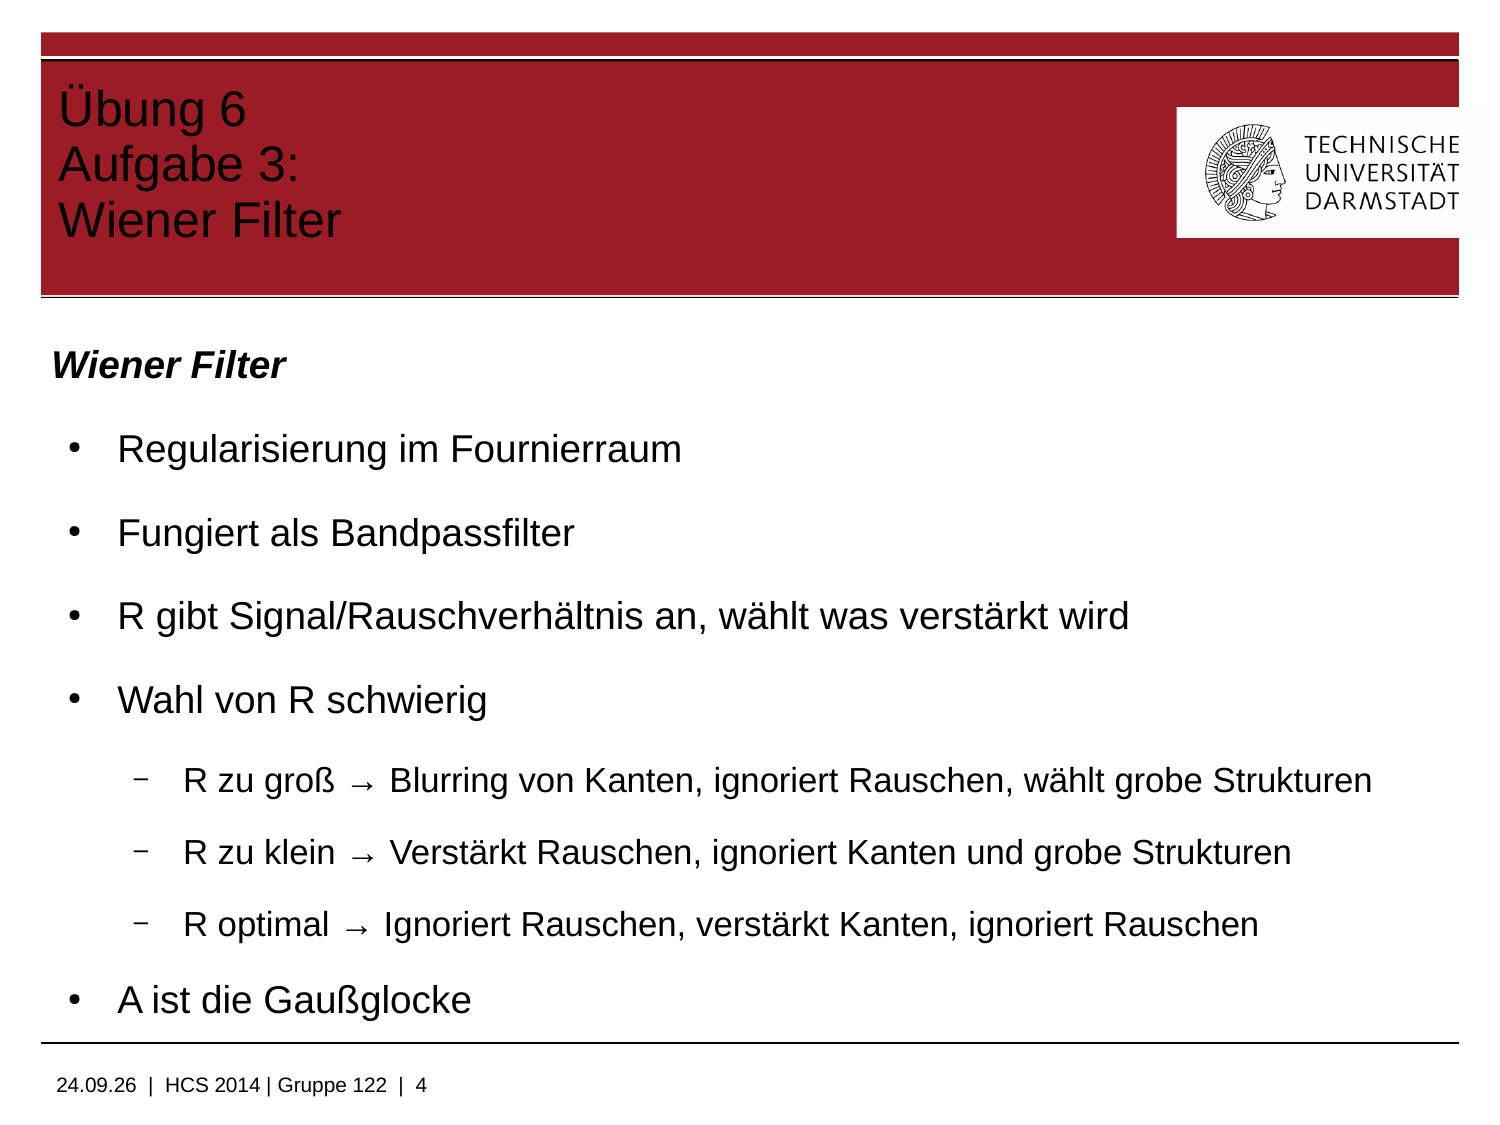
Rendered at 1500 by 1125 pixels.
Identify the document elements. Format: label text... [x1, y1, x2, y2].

list Wiener Filter Regularisierung im Fournierraum Fungiert als Bandpassfilter R gibt Signal/Rauschverhältnis an, wählt was verstärkt wird Wahl von R schwierig R zu groß → Blurring von Kanten, ignoriert Rauschen, wählt grobe Strukturen R zu klein → Verstärkt Rauschen, ignoriert Kanten und grobe Strukturen R optimal → Ignoriert Rauschen, verstärkt Kanten, ignoriert Rauschen A ist die Gaußglocke [51, 330, 1444, 1028]
picture [1176, 107, 1484, 238]
title Übung 6 Aufgabe 3: Wiener Filter [59, 80, 1149, 249]
